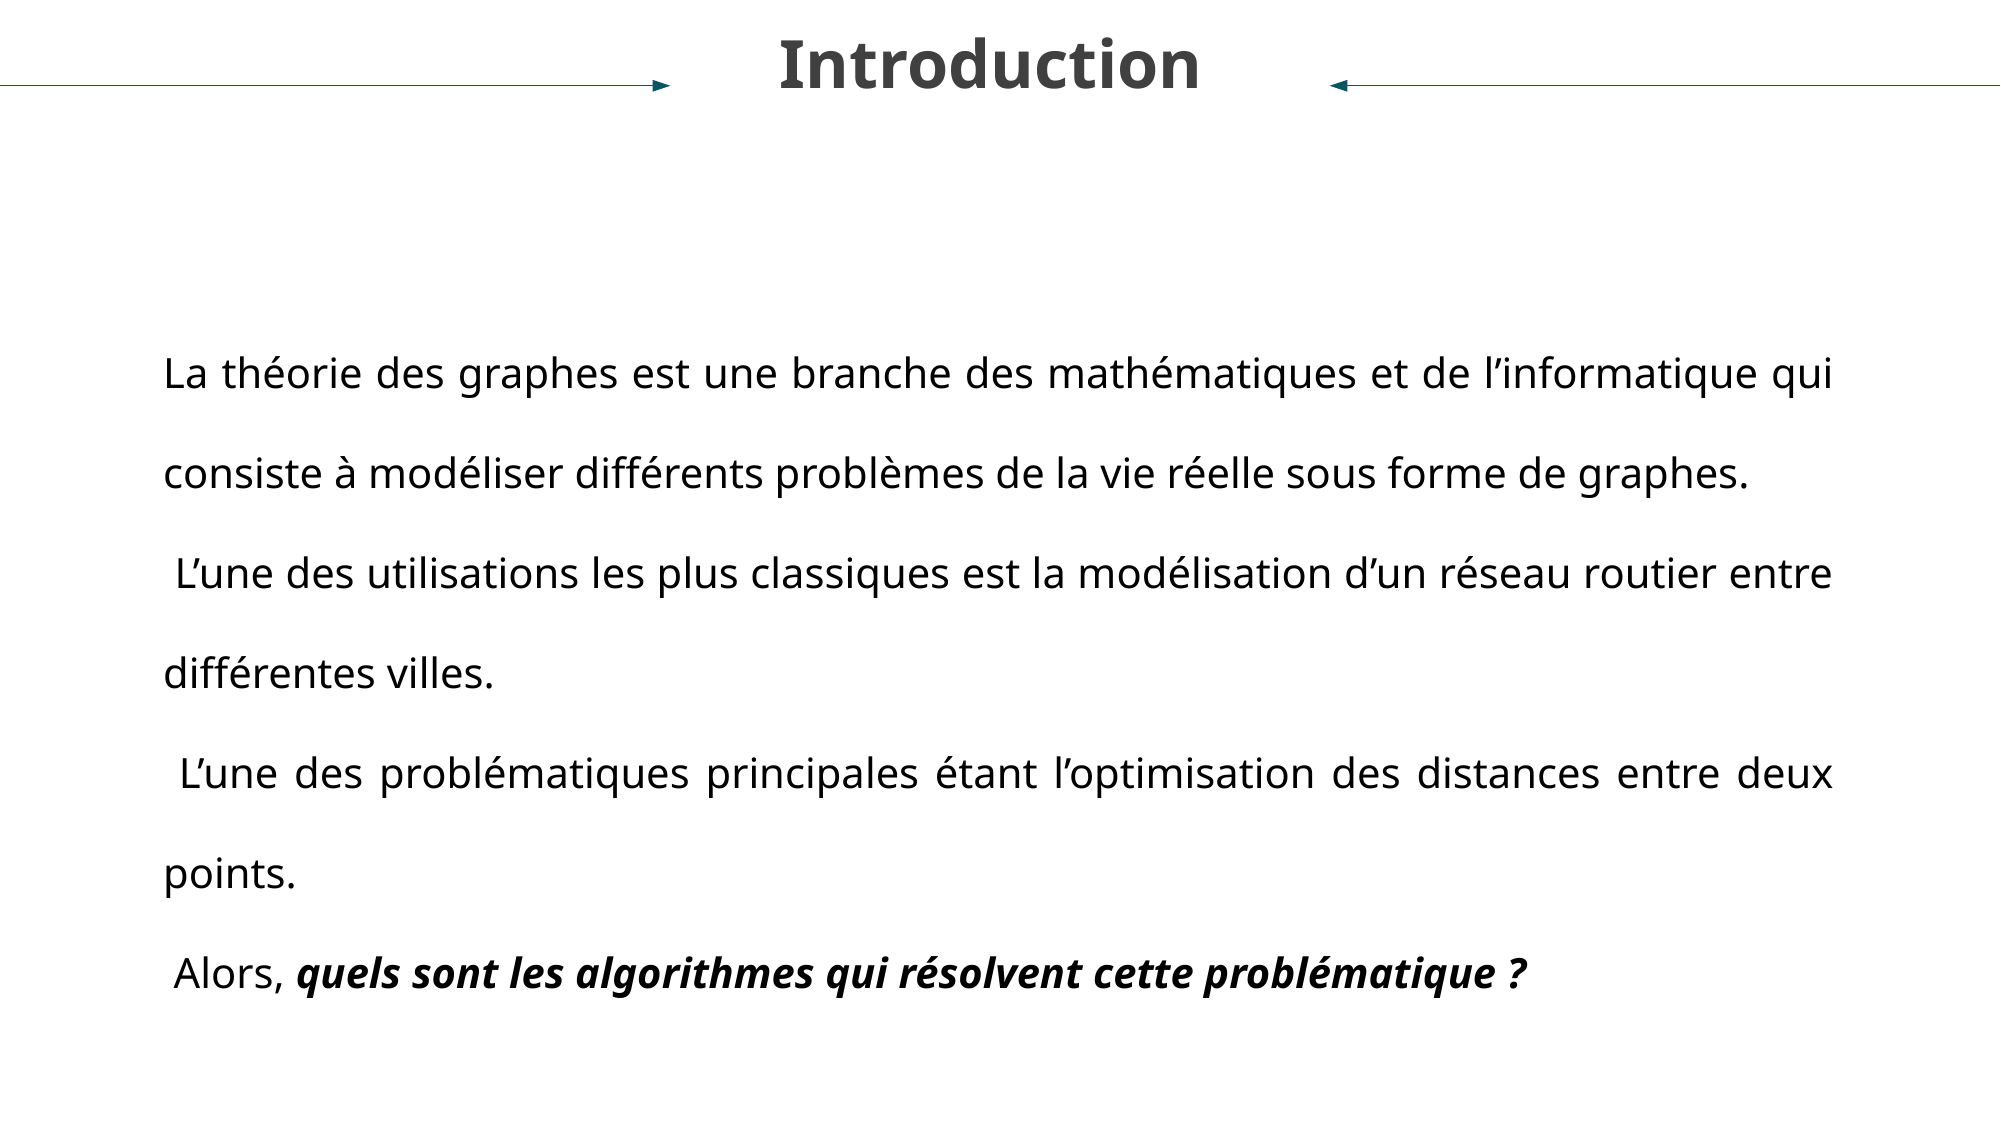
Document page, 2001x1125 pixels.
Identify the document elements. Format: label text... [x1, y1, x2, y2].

text_box La théorie des graphes est une branche des mathématiques et de l’informatique qui consiste à modéliser différents problèmes de la vie réelle sous forme de graphes. L’une des utilisations les plus classiques est la modélisation d’un réseau routier entre différentes villes. L’une des problématiques principales étant l’optimisation des distances entre deux points. Alors, quels sont les algorithmes qui résolvent cette problématique ? [148, 289, 1883, 895]
text_box Introduction [37, 31, 1963, 104]
